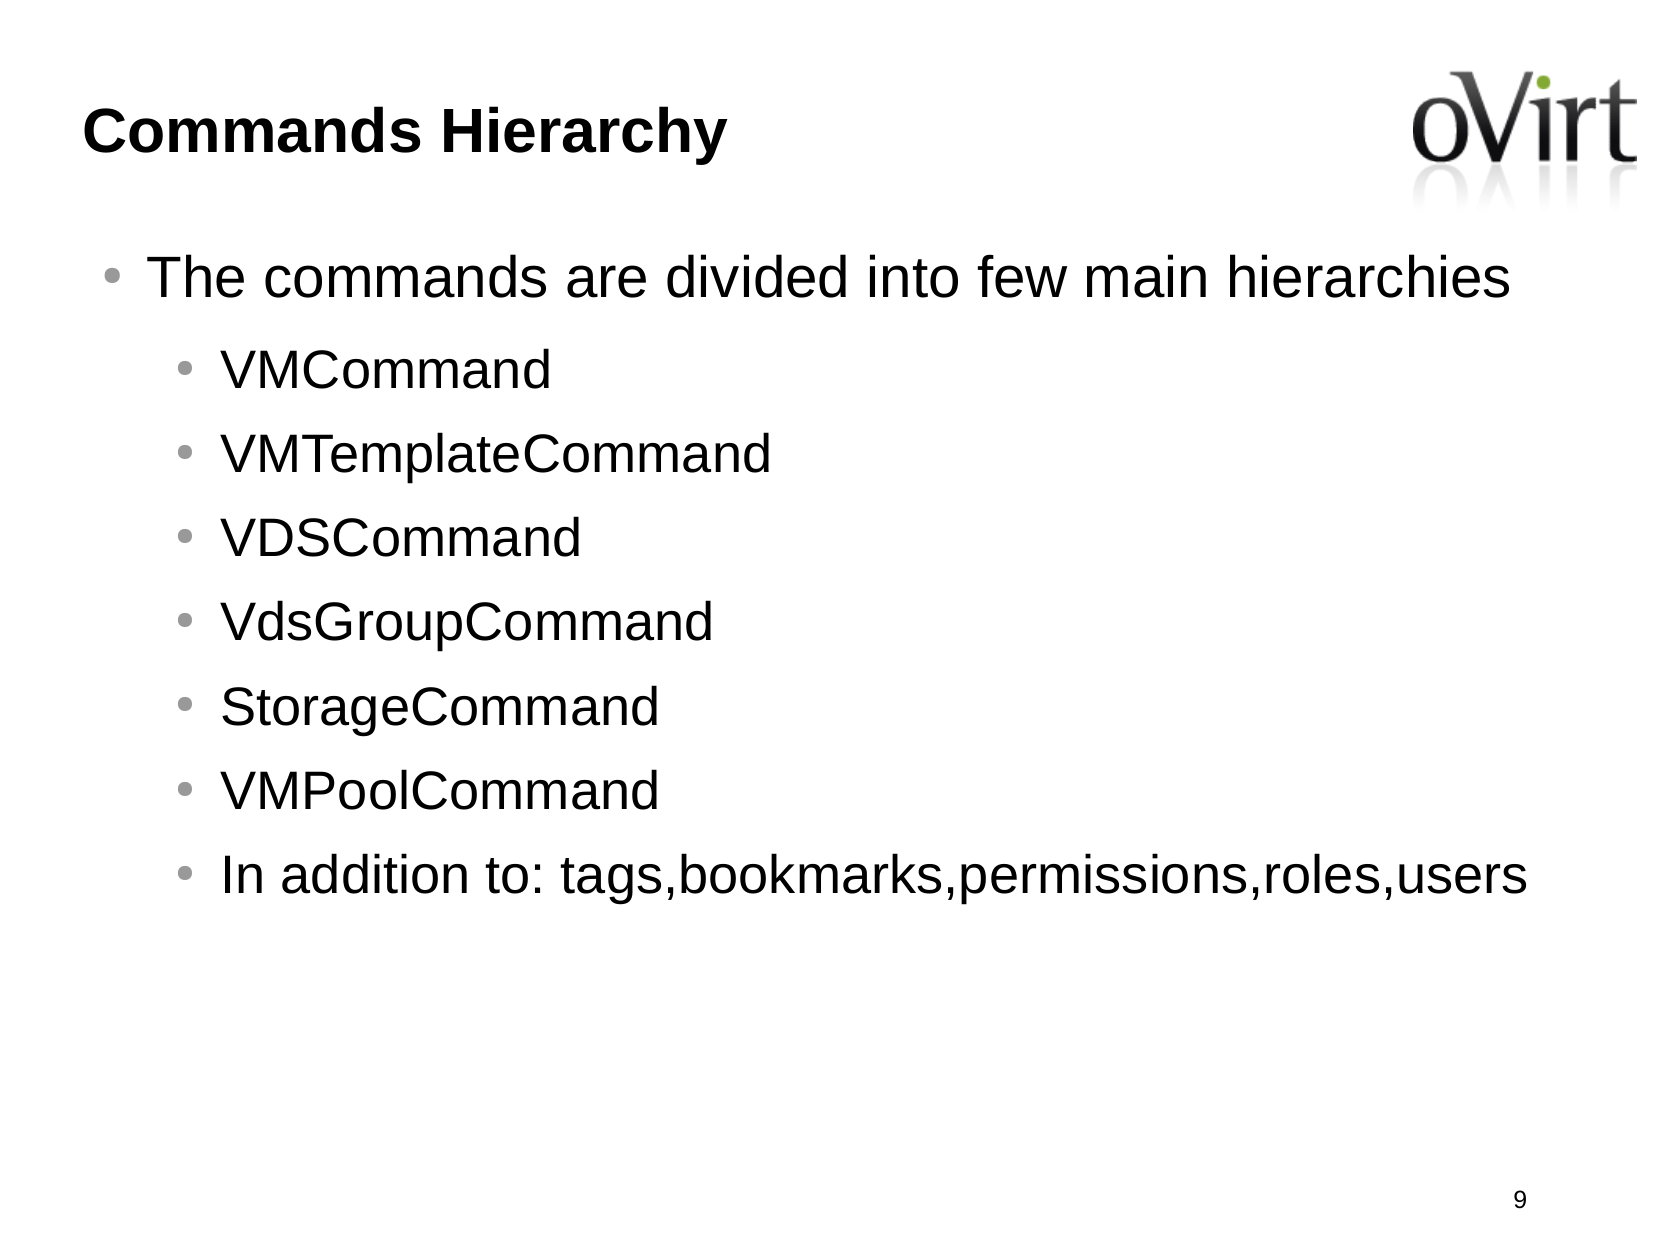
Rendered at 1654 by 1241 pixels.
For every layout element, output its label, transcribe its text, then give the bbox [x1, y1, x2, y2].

list The commands are divided into few main hierarchies VMCommand VMTemplateCommand VDSCommand VdsGroupCommand StorageCommand VMPoolCommand In addition to: tags,bookmarks,permissions,roles,users [86, 244, 1576, 1039]
title Commands Hierarchy [82, 37, 1303, 226]
picture [1413, 63, 1637, 212]
